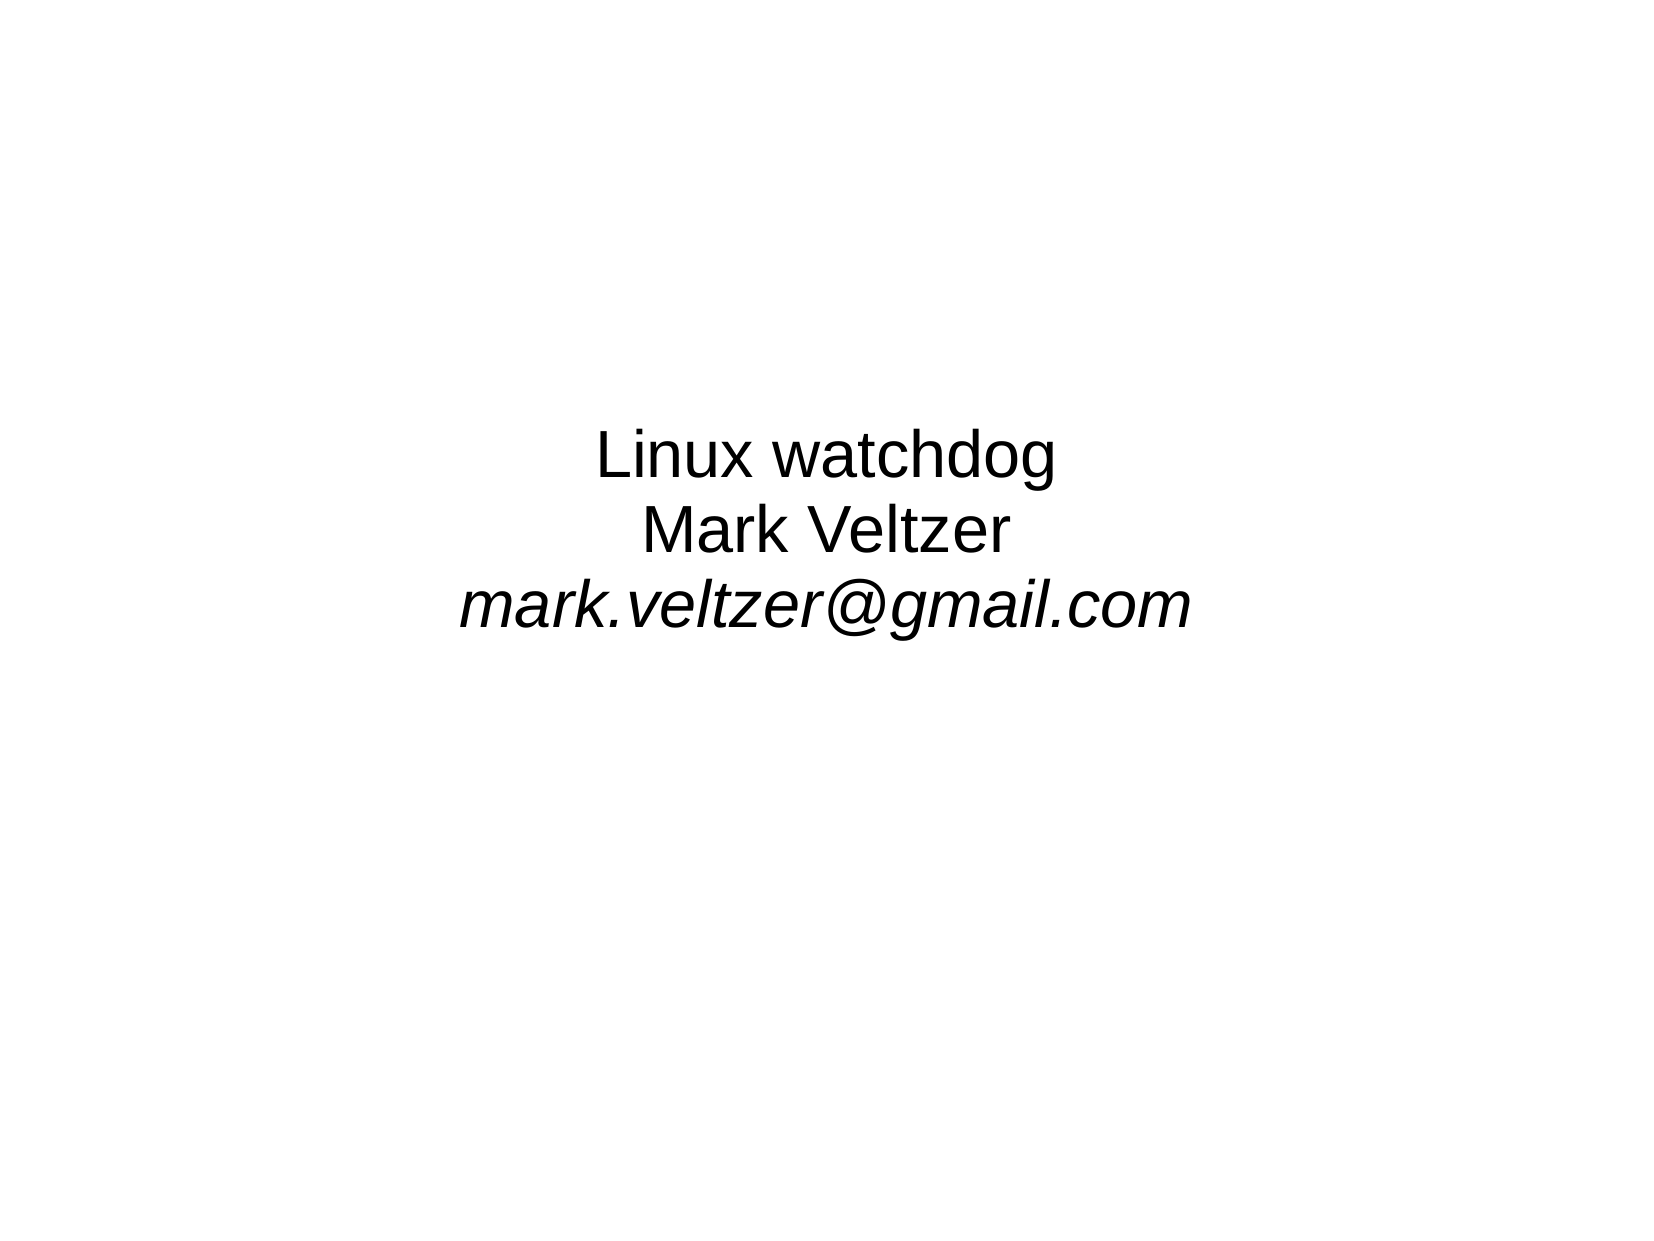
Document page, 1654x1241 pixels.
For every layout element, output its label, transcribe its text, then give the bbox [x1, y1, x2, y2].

subtitle Linux watchdog Mark Veltzer mark.veltzer@gmail.com [82, 49, 1571, 1010]
